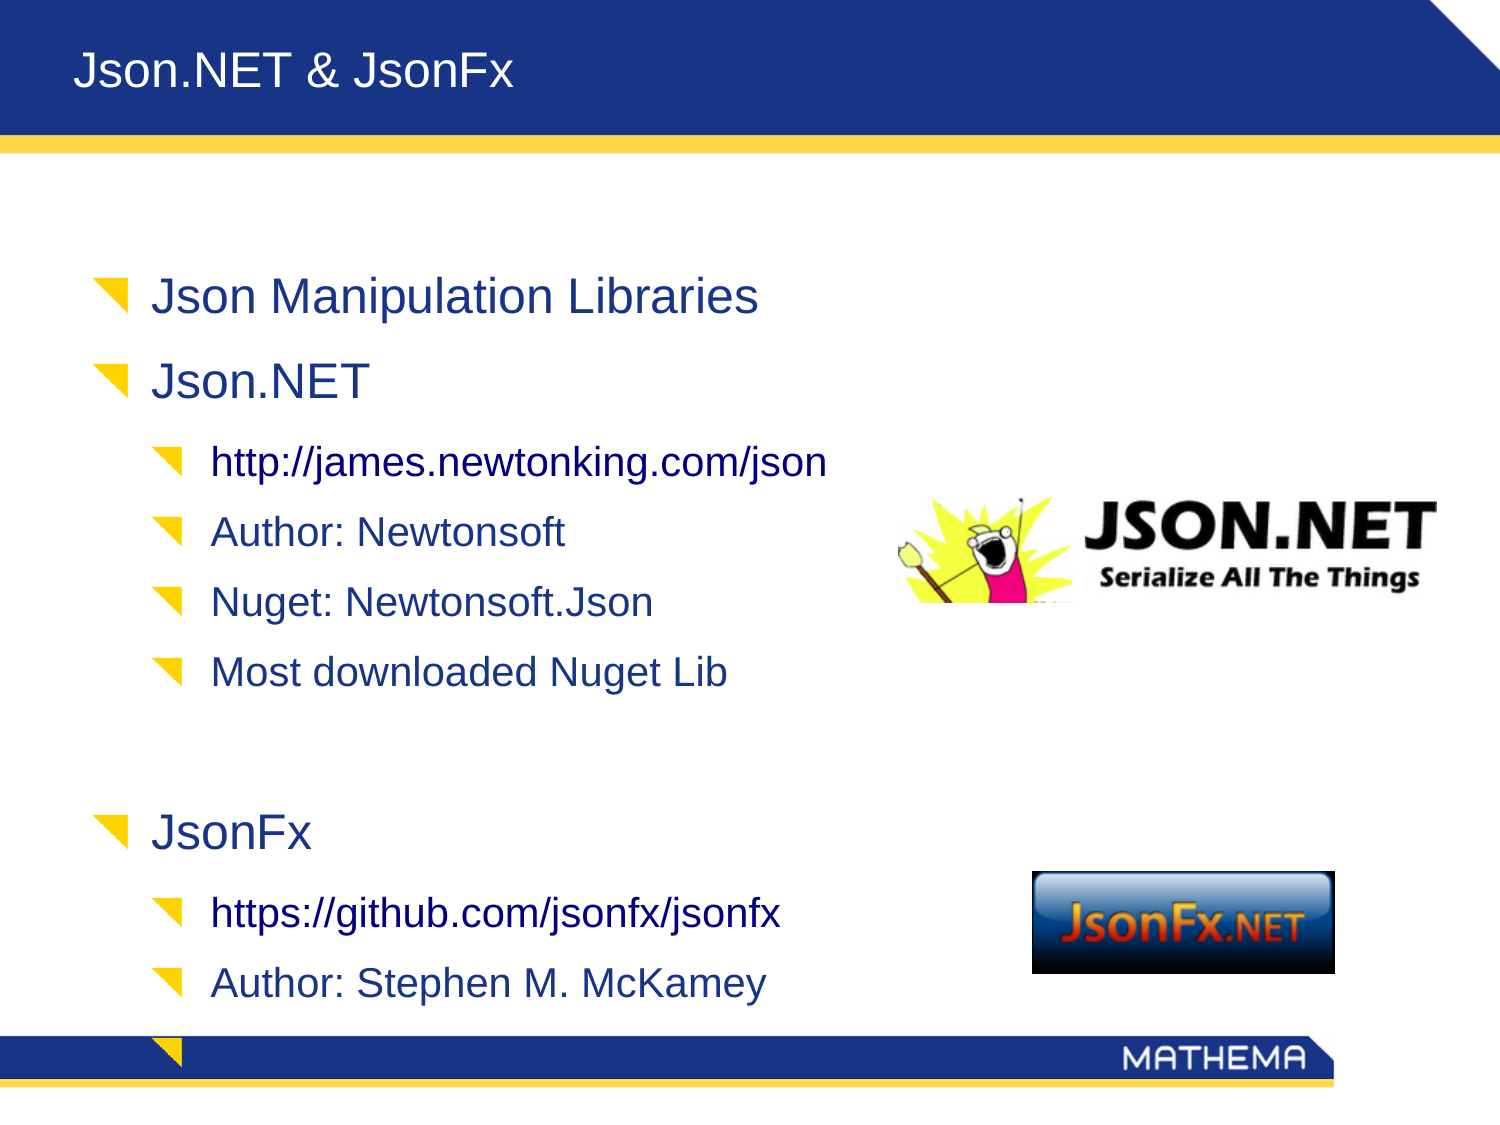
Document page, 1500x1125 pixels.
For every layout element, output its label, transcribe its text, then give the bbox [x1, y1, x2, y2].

title Json.NET & JsonFx [73, 40, 1276, 100]
list Json Manipulation Libraries Json.NET http://james.newtonking.com/json Author: Newtonsoft Nuget: Newtonsoft.Json Most downloaded Nuget Lib JsonFx https://github.com/jsonfx/jsonfx Author: Stephen M. McKamey Nuget: JsonFx [92, 267, 843, 1076]
picture [0, 0, 1500, 1125]
